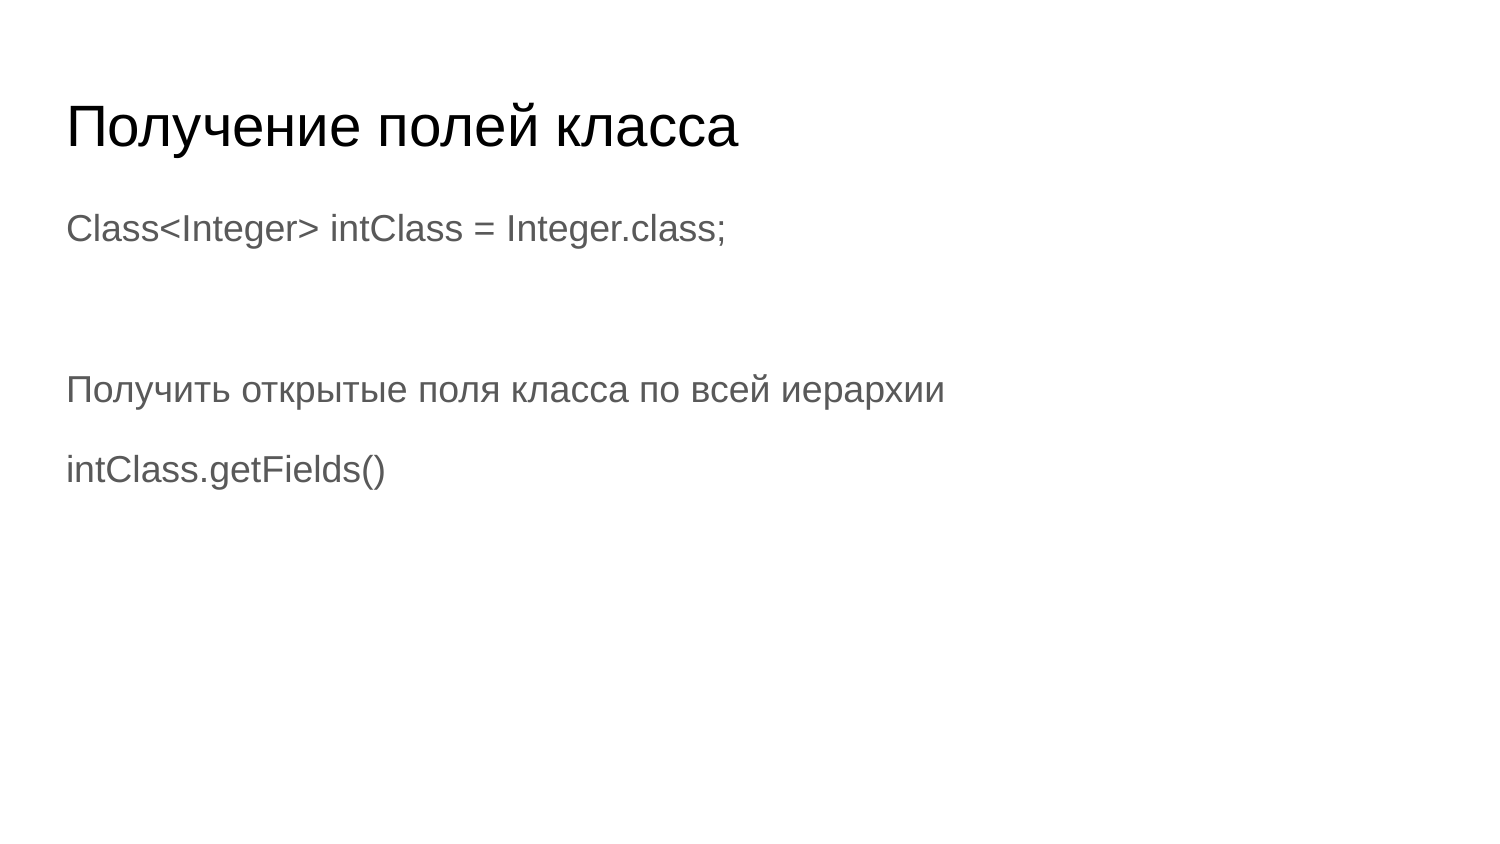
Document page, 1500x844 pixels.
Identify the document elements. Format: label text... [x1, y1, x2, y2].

list Class<Integer> intClass = Integer.class; Получить открытые поля класса по всей иерархии intClass.getFields() [51, 189, 1228, 750]
title Получение полей класса [51, 72, 1449, 167]
